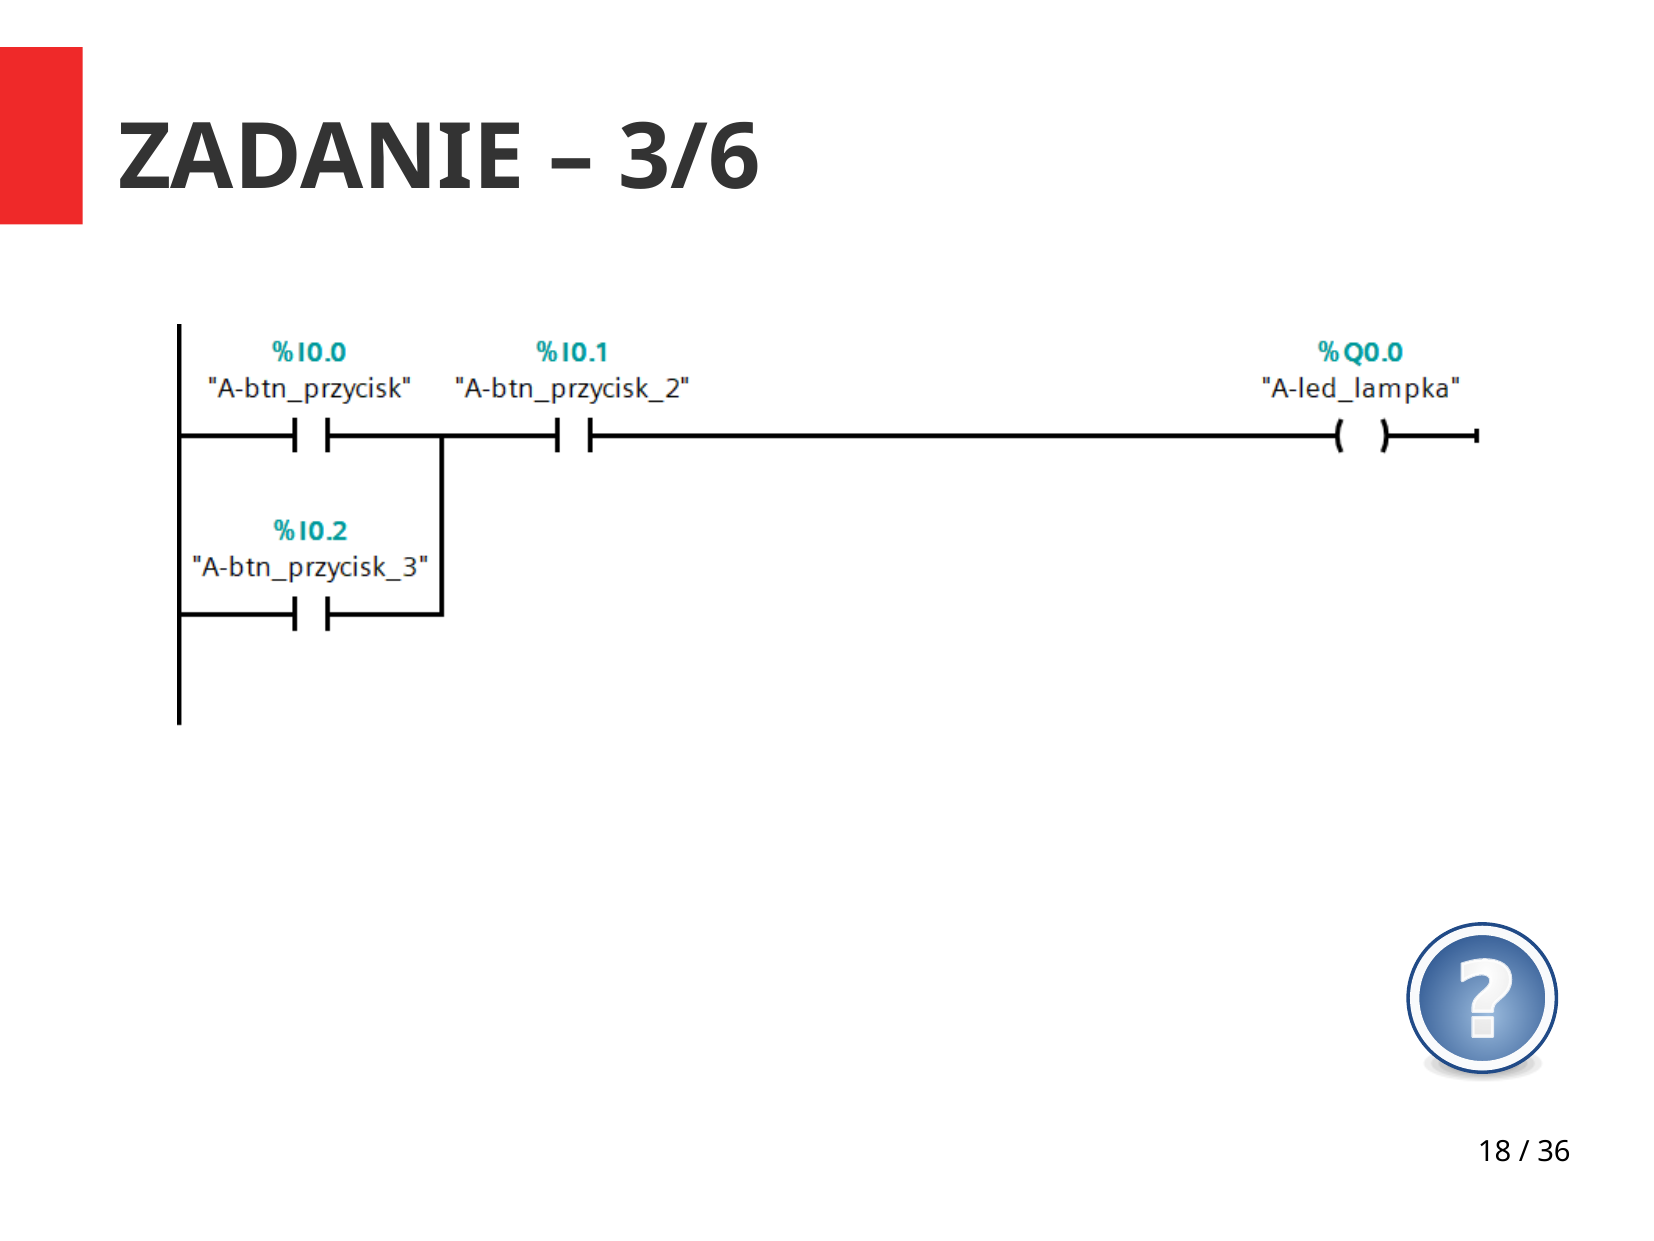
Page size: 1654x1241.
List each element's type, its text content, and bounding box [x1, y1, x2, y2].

title ZADANIE – 3/6 [118, 49, 1571, 257]
picture [177, 324, 1484, 730]
picture [1393, 909, 1571, 1087]
